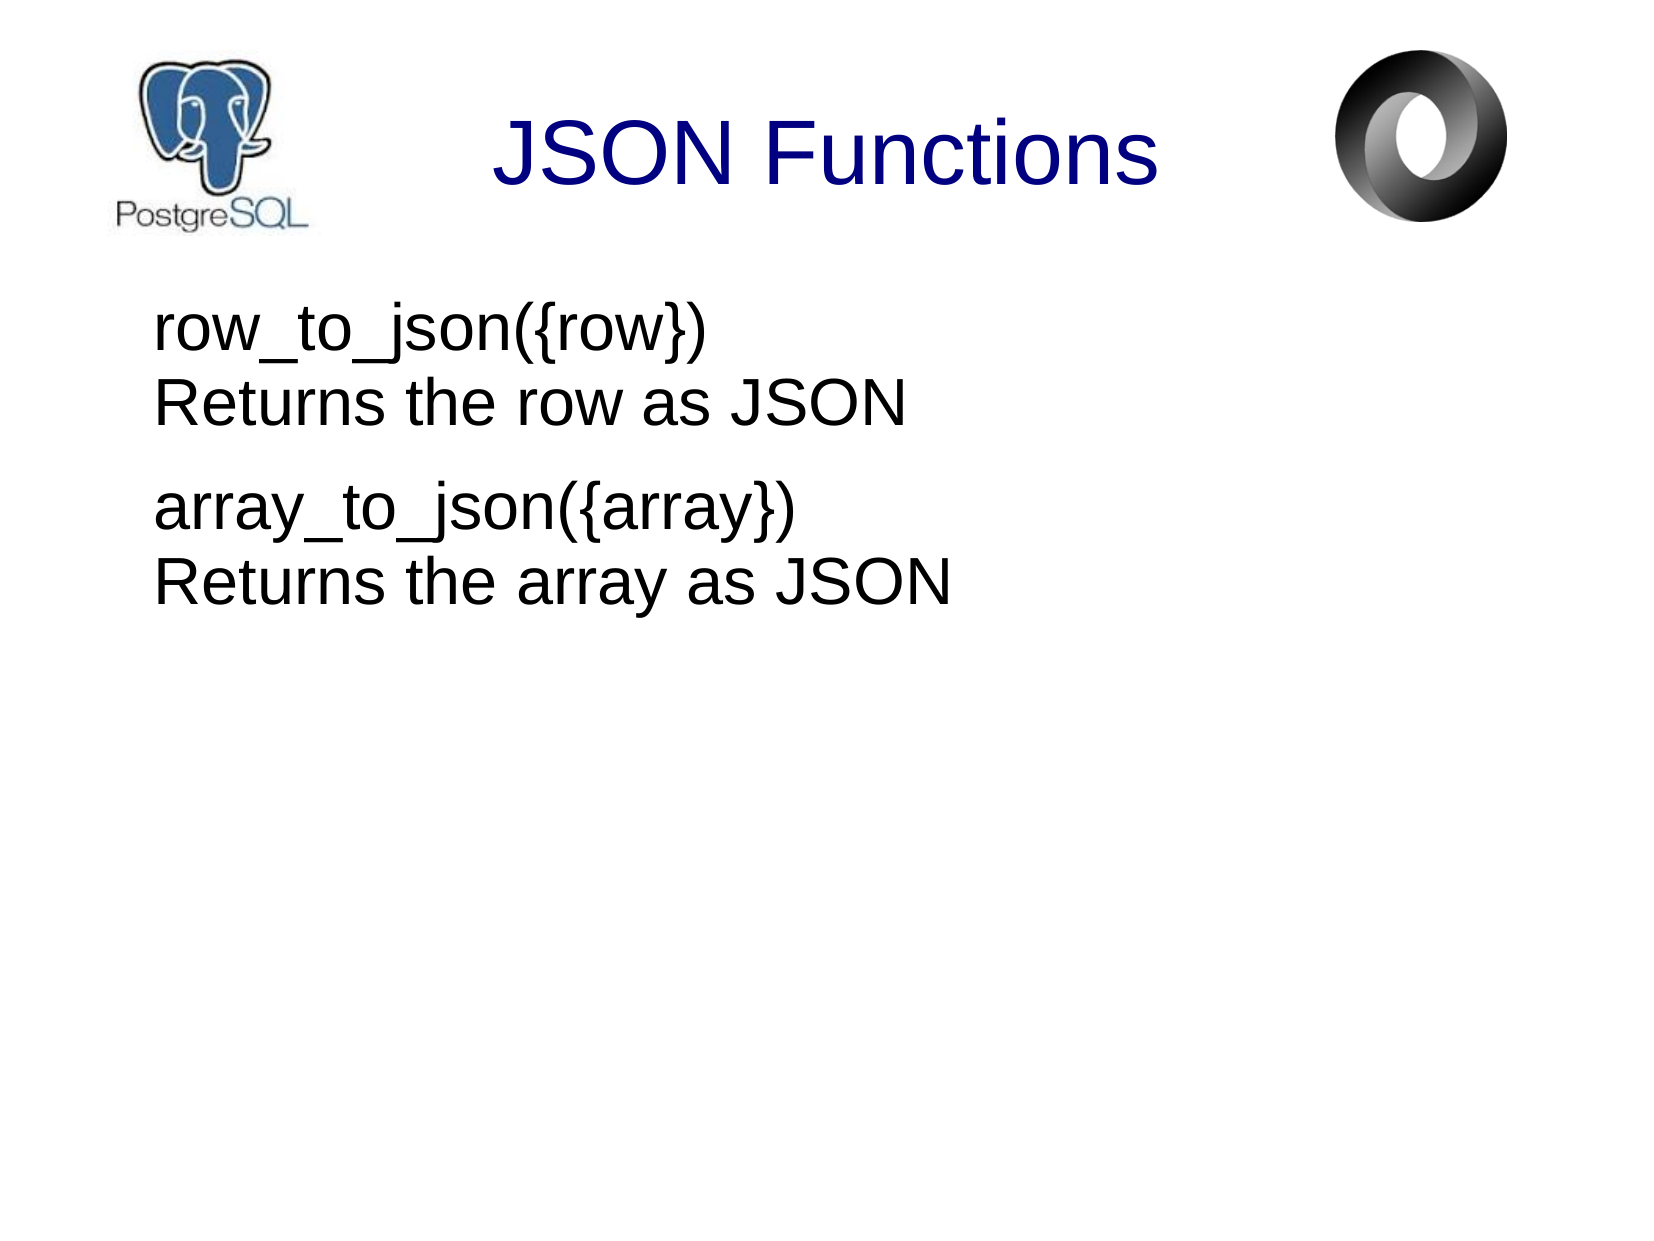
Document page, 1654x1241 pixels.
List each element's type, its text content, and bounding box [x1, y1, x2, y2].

picture [1335, 50, 1507, 222]
picture [58, 50, 356, 236]
title JSON Functions [82, 49, 1571, 257]
list row_to_json({row}) Returns the row as JSON array_to_json({array}) Returns the array as JSON [82, 290, 1538, 1010]
